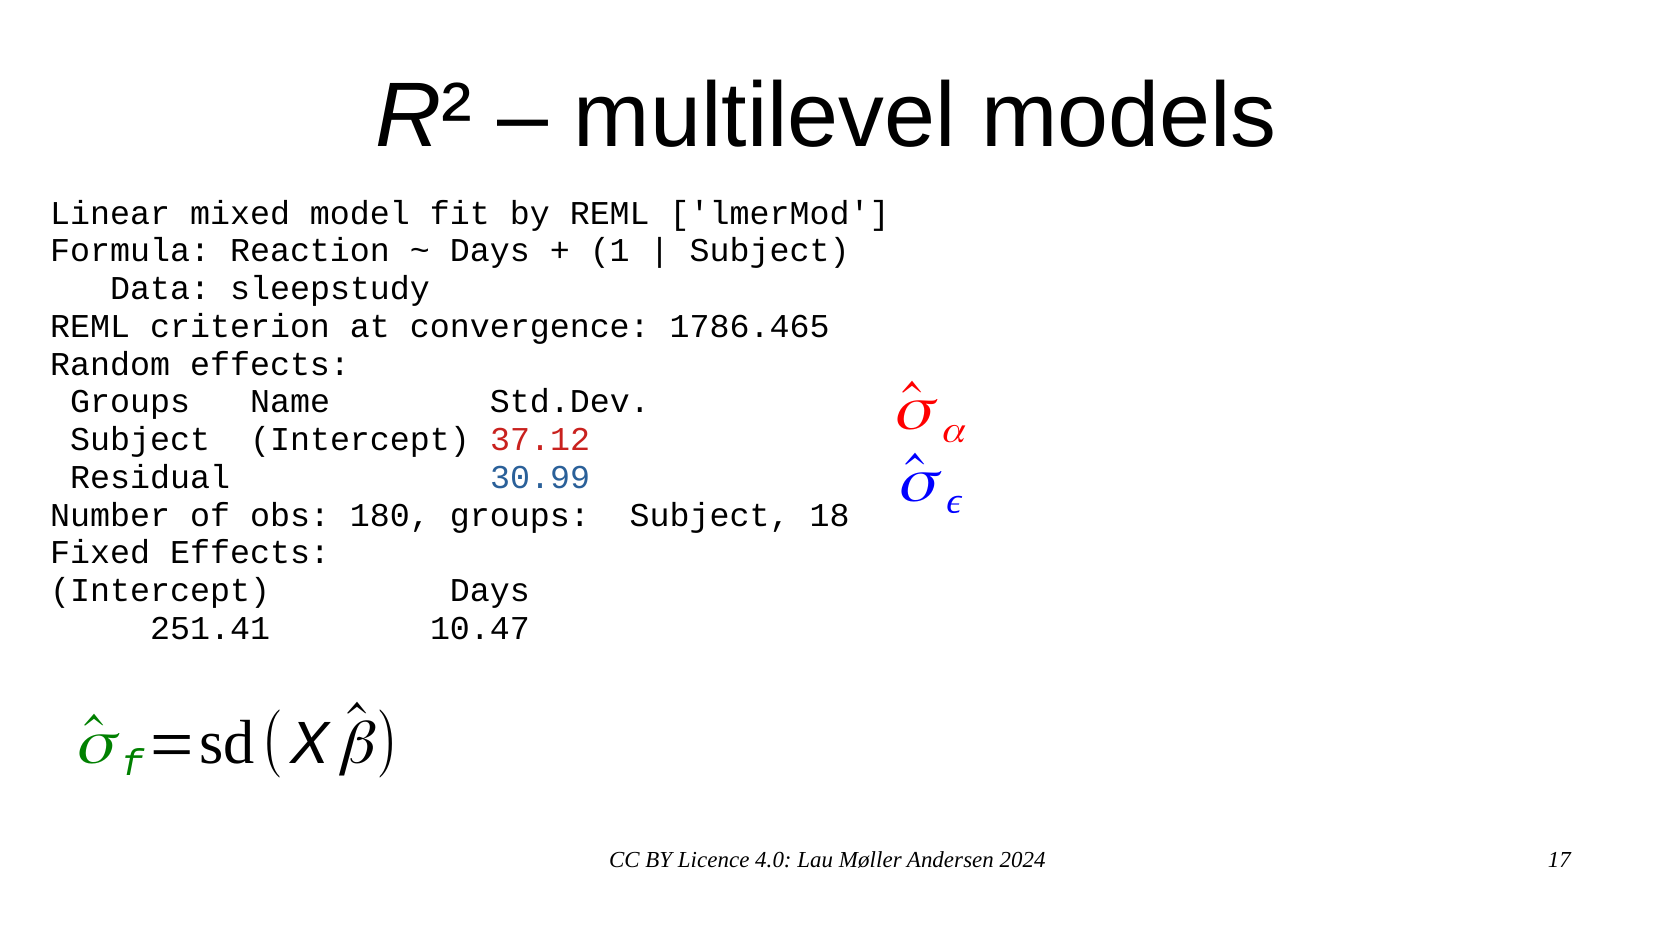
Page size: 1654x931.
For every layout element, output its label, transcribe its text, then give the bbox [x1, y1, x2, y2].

title R² – multilevel models [82, 37, 1571, 193]
text_box Linear mixed model fit by REML ['lmerMod'] Formula: Reaction ~ Days + (1 | Subject) Data: sleepstudy REML criterion at convergence: 1786.465 Random effects: Groups Name Std.Dev. Subject (Intercept) 37.12 Residual 30.99 Number of obs: 180, groups: Subject, 18 Fixed Effects: (Intercept) Days 251.41 10.47 [35, 188, 1004, 657]
chart [885, 377, 971, 521]
chart [68, 699, 404, 787]
